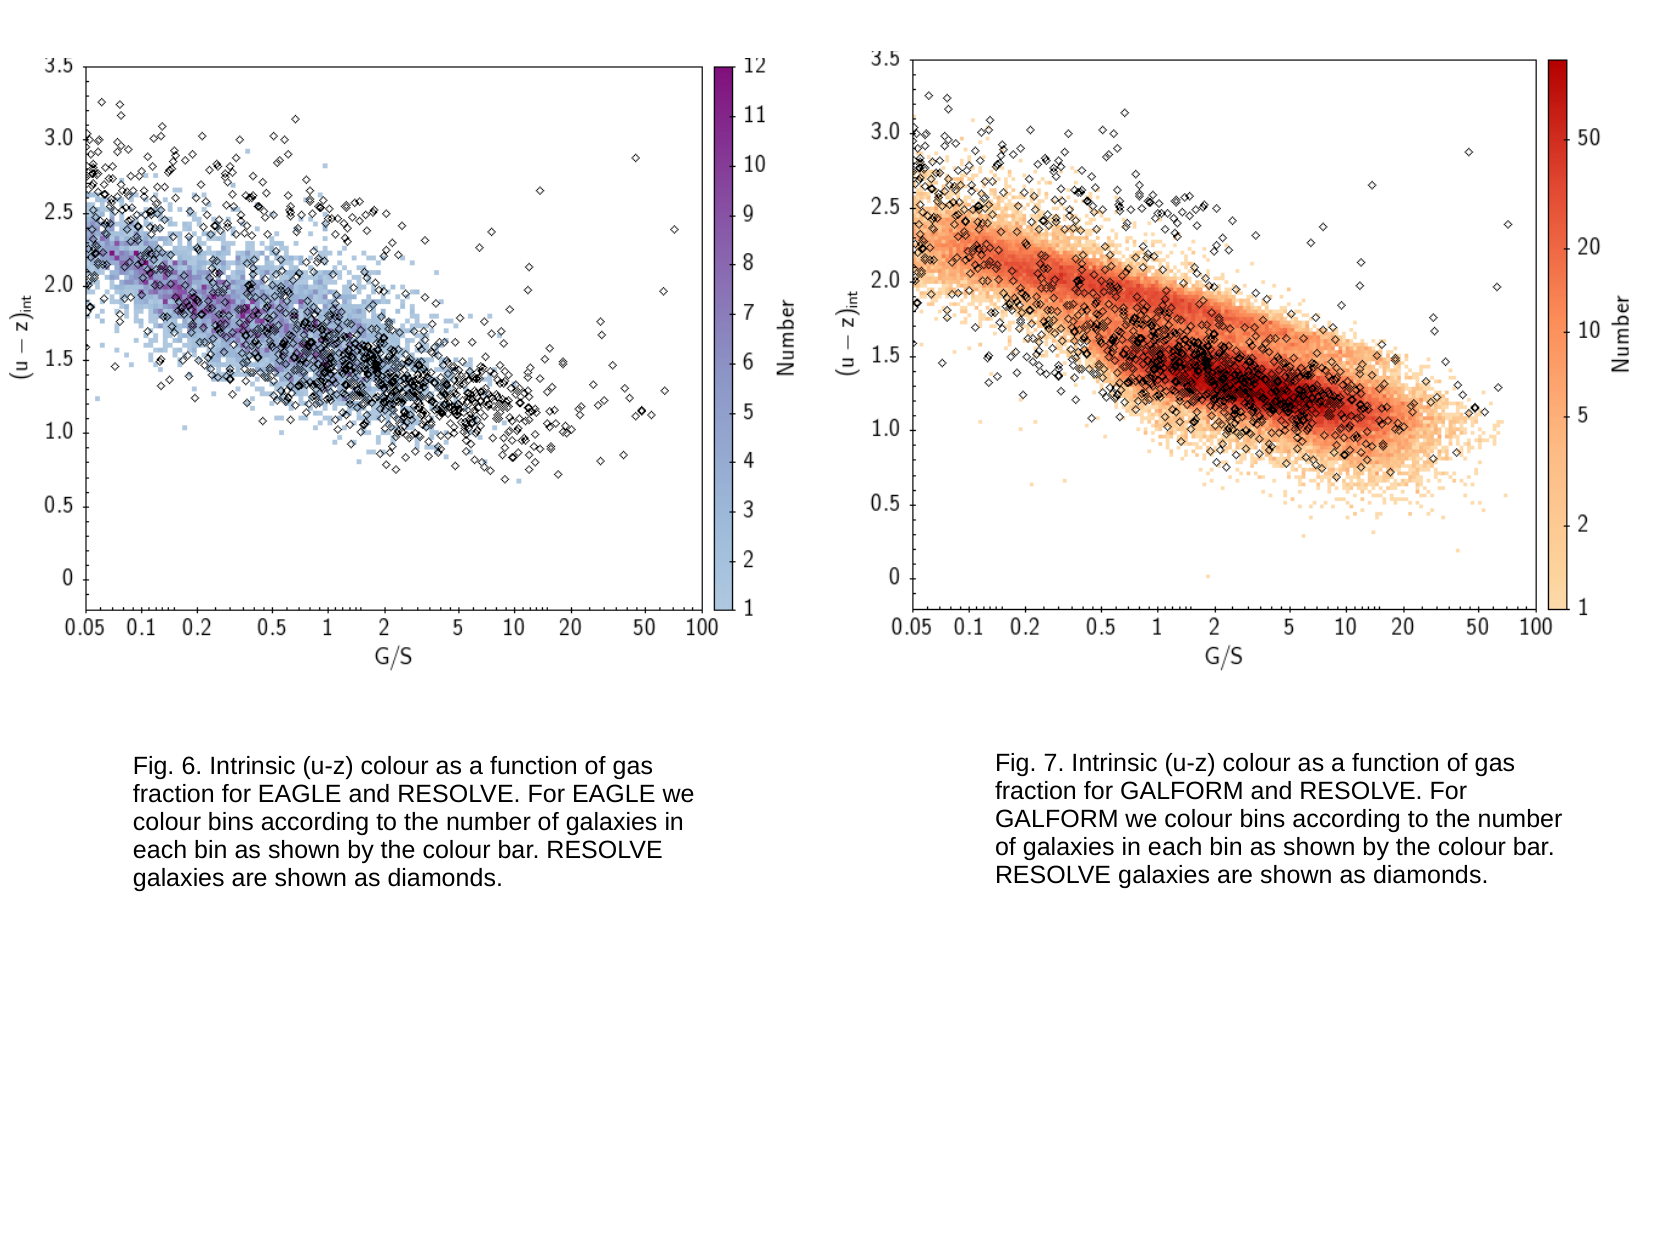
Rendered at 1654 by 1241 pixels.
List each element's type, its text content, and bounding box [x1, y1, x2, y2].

text_box Fig. 6. Intrinsic (u-z) colour as a function of gas fraction for EAGLE and RESOLVE. For EAGLE we colour bins according to the number of galaxies in each bin as shown by the colour bar. RESOLVE galaxies are shown as diamonds. [118, 744, 721, 901]
picture [834, 51, 1630, 674]
picture [8, 58, 795, 674]
text_box Fig. 7. Intrinsic (u-z) colour as a function of gas fraction for GALFORM and RESOLVE. For GALFORM we colour bins according to the number of galaxies in each bin as shown by the colour bar. RESOLVE galaxies are shown as diamonds. [980, 741, 1583, 898]
